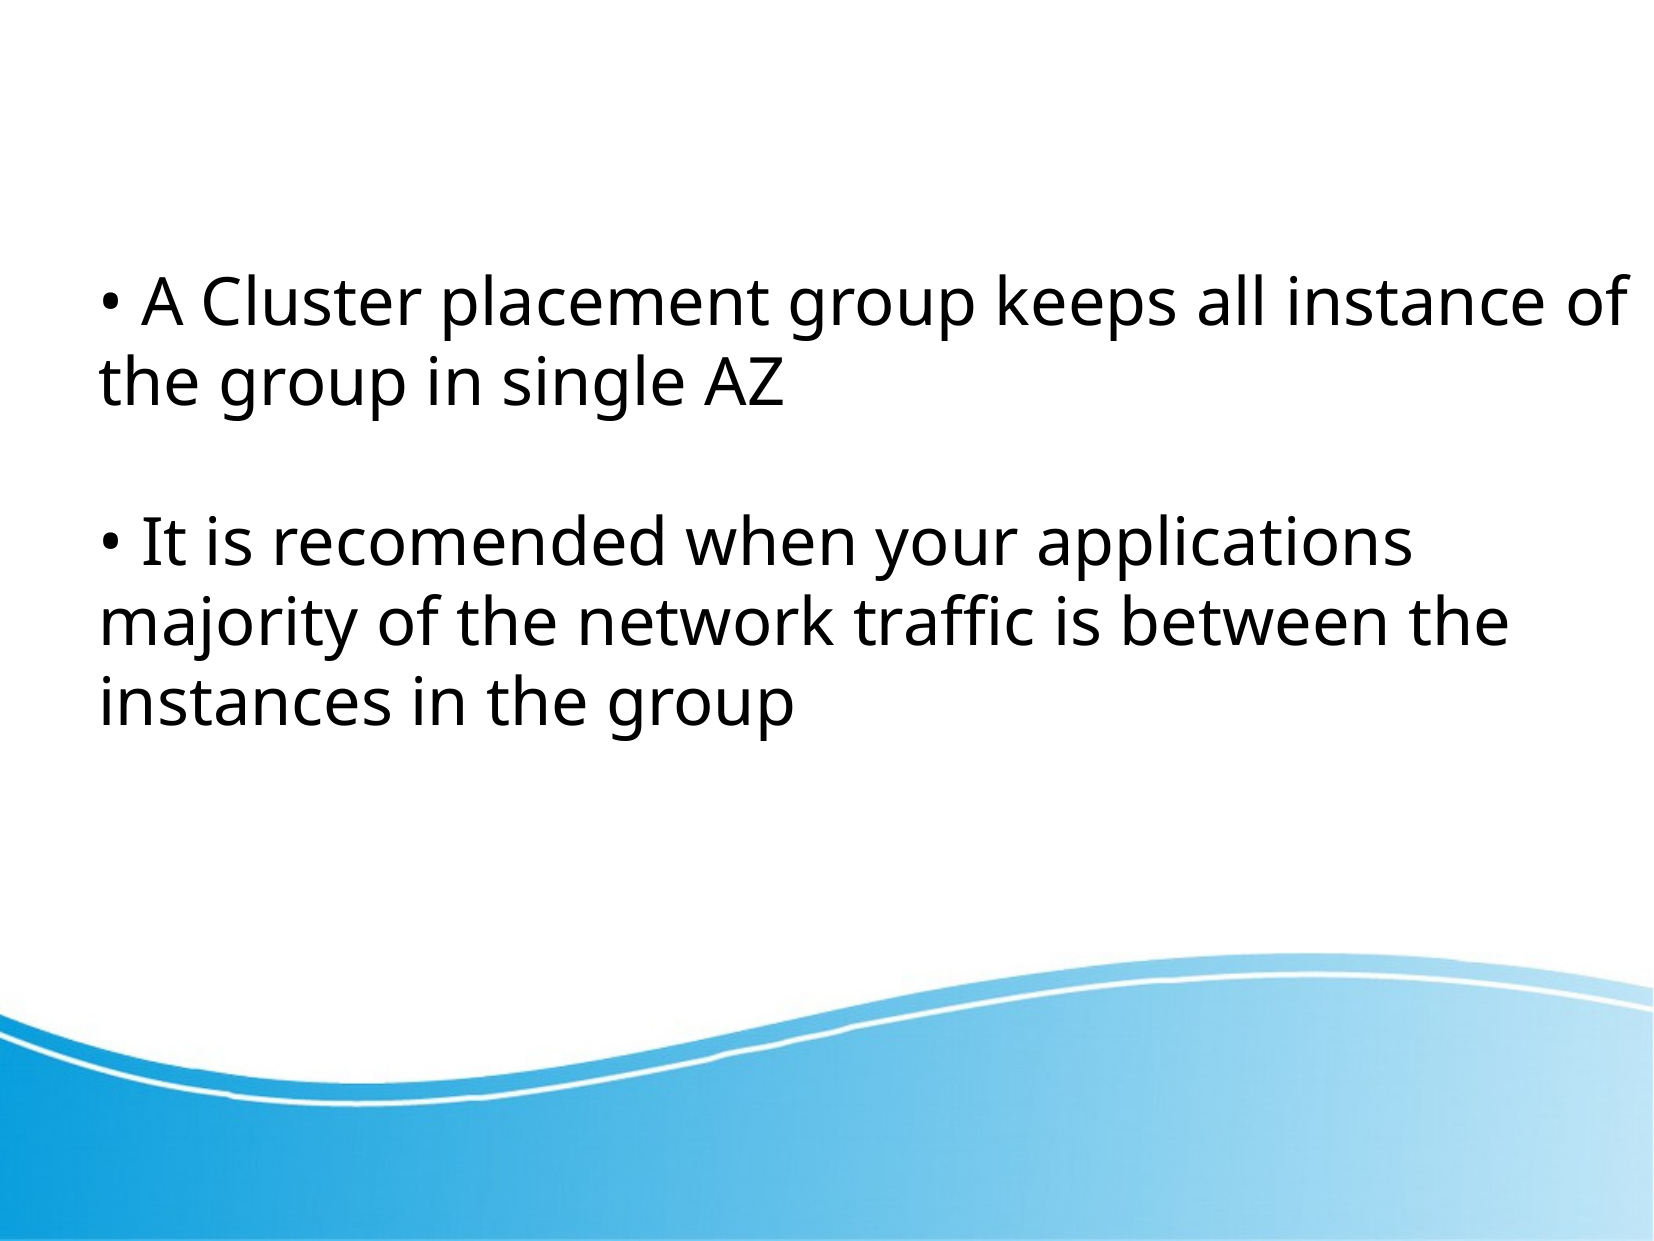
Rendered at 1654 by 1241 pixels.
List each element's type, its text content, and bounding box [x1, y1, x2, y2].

text_box • A Cluster placement group keeps all instance of the group in single AZ • It is recomended when your applications majority of the network traffic is between the instances in the group [83, 171, 1654, 753]
